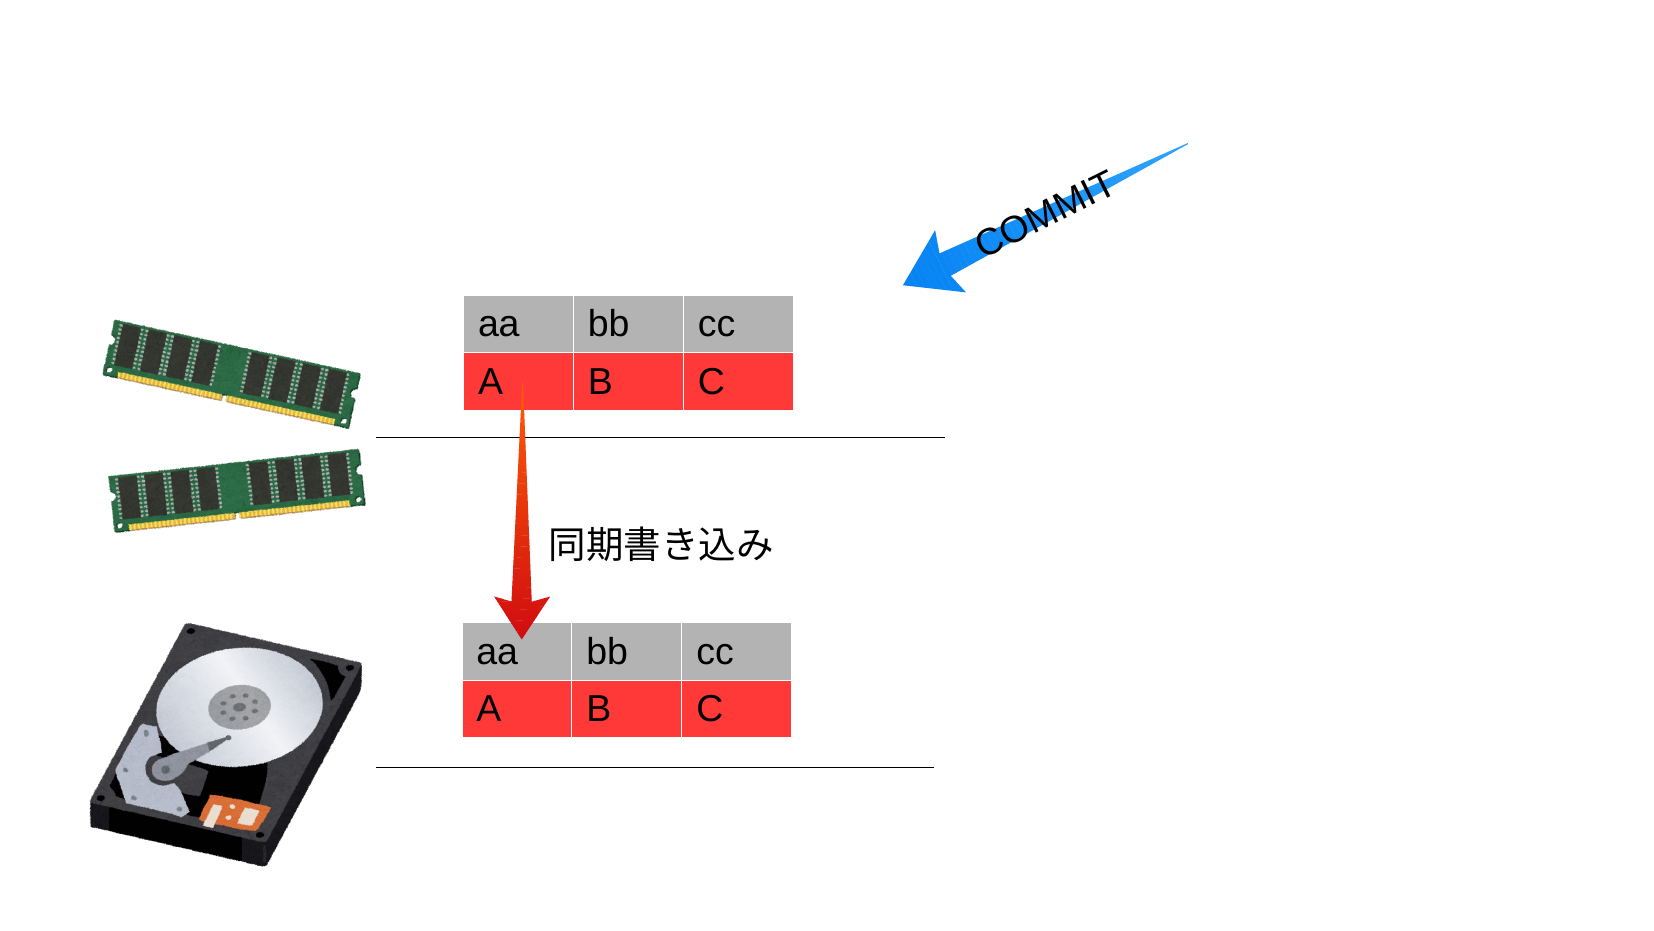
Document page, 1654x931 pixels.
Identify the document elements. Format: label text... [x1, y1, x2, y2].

table_cell B [572, 681, 681, 737]
picture [94, 283, 377, 570]
table_cell C [684, 353, 793, 410]
table_header aa [464, 296, 573, 352]
table_header aa [463, 623, 571, 680]
table_header cc [682, 623, 791, 680]
table_header aa [502, 654, 512, 662]
table_header bb [574, 296, 683, 352]
picture [489, 377, 556, 645]
table_cell B [574, 353, 683, 410]
table_cell A [464, 353, 573, 410]
table_cell A [486, 371, 493, 384]
table_cell A [463, 681, 571, 737]
text_box 同期書き込み [519, 507, 804, 567]
picture [84, 617, 367, 875]
picture [879, 104, 1211, 324]
table_header bb [572, 623, 681, 680]
table_cell C [682, 681, 791, 737]
table_header aa [481, 654, 491, 662]
table_header cc [684, 296, 793, 352]
